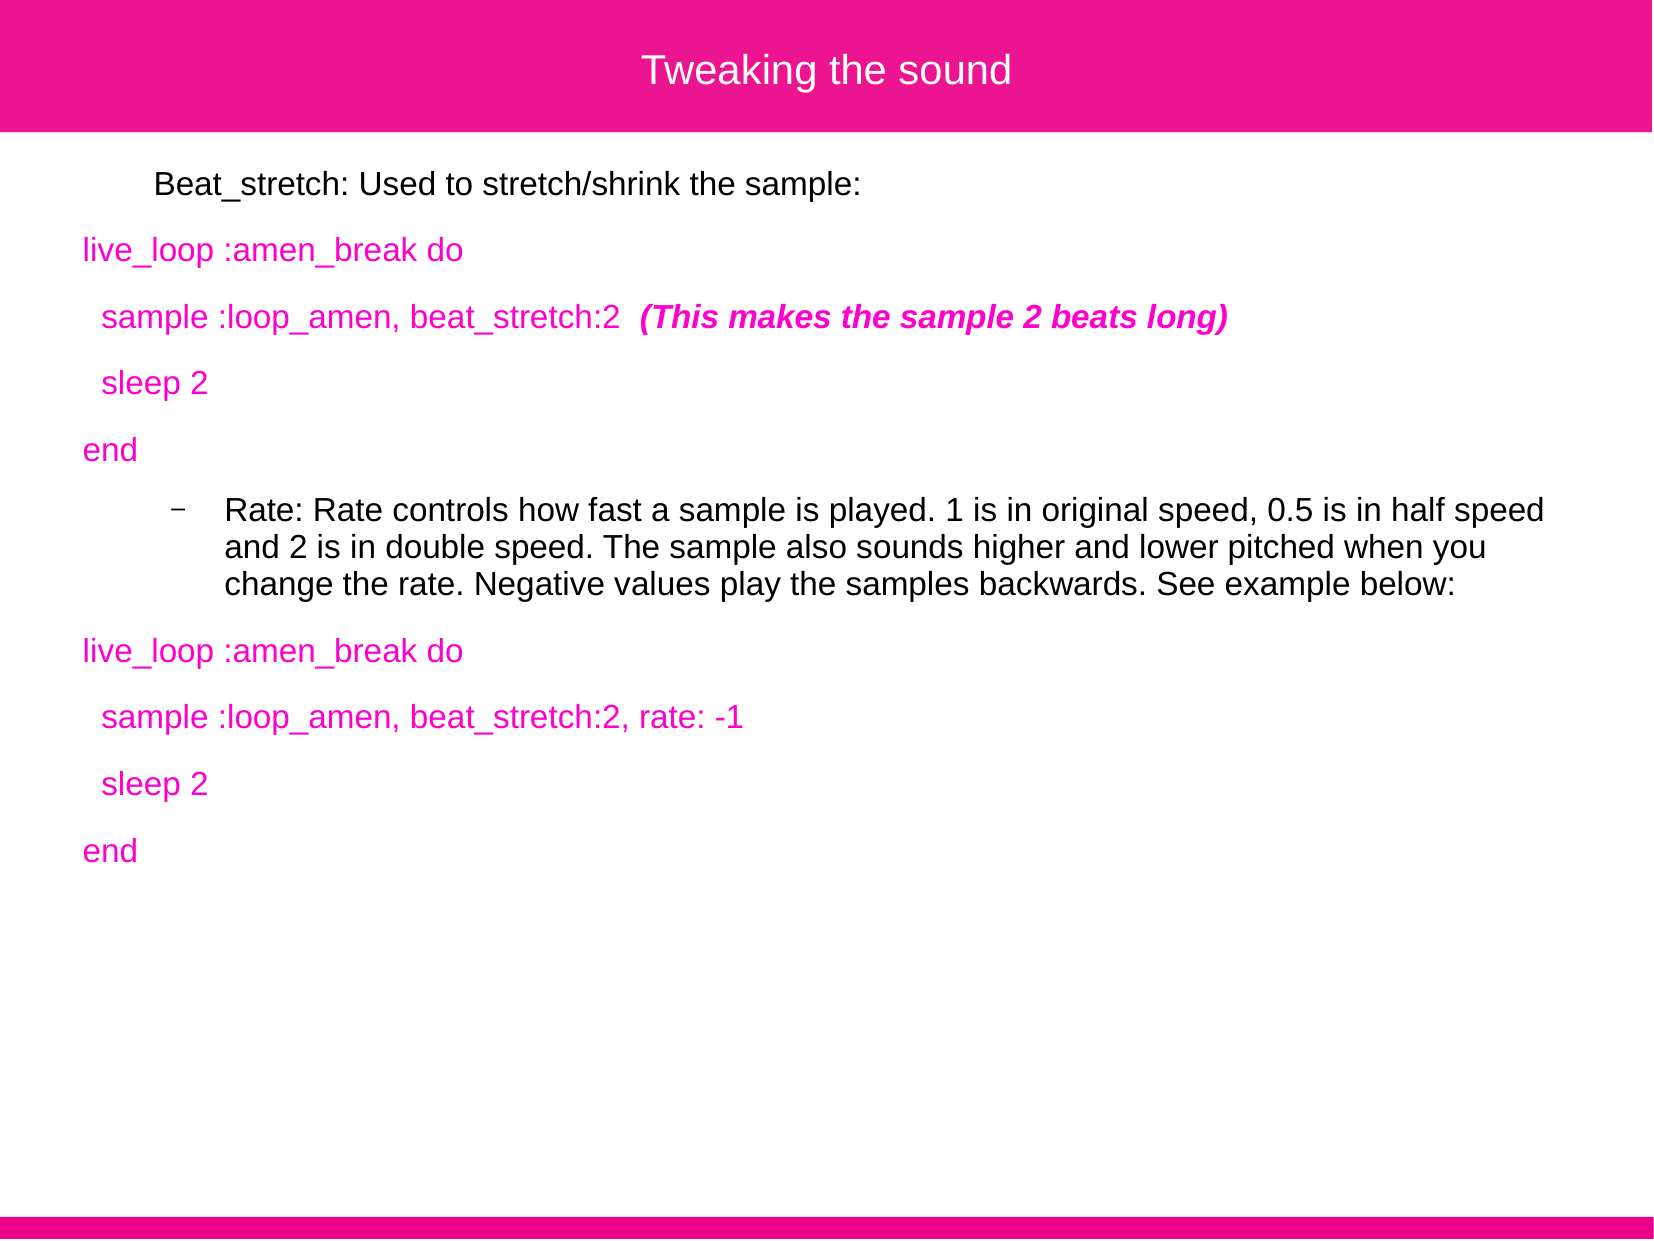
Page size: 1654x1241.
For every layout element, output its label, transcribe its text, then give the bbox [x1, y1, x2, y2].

title Tweaking the sound [82, 46, 1571, 94]
picture [0, 0, 1654, 1241]
list Beat_stretch: Used to stretch/shrink the sample: live_loop :amen_break do sample :loop_amen, beat_stretch:2 (This makes the sample 2 beats long) sleep 2 end Rate: Rate controls how fast a sample is played. 1 is in original speed, 0.5 is in half speed and 2 is in double speed. The sample also sounds higher and lower pitched when you change the rate. Negative values play the samples backwards. See example below: live_loop :amen_break do sample :loop_amen, beat_stretch:2, rate: -1 sleep 2 end [82, 165, 1571, 1156]
